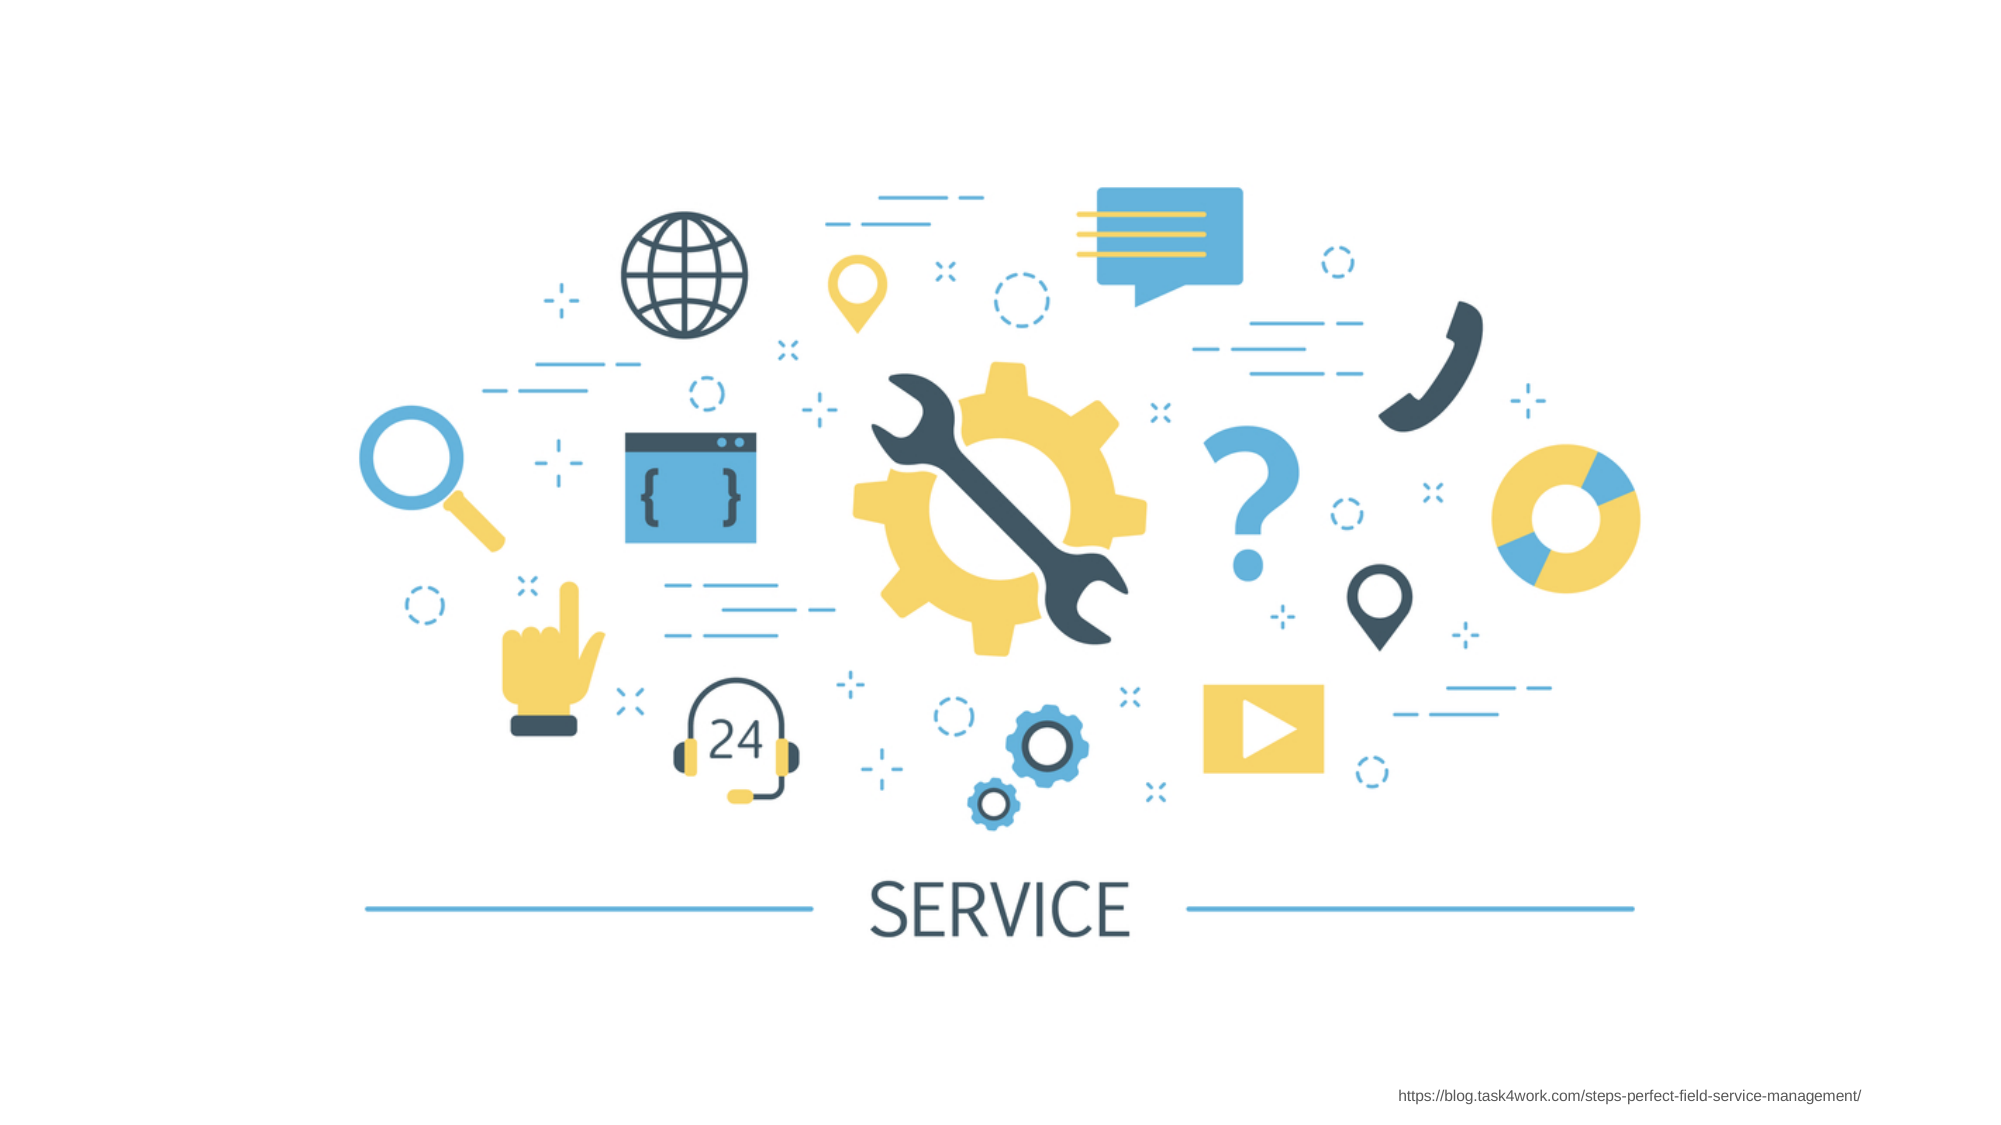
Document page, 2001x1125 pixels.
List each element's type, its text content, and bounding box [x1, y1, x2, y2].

picture [296, 124, 1704, 1001]
list https://blog.task4work.com/steps-perfect-field-service-management/ [1378, 1066, 2000, 1125]
